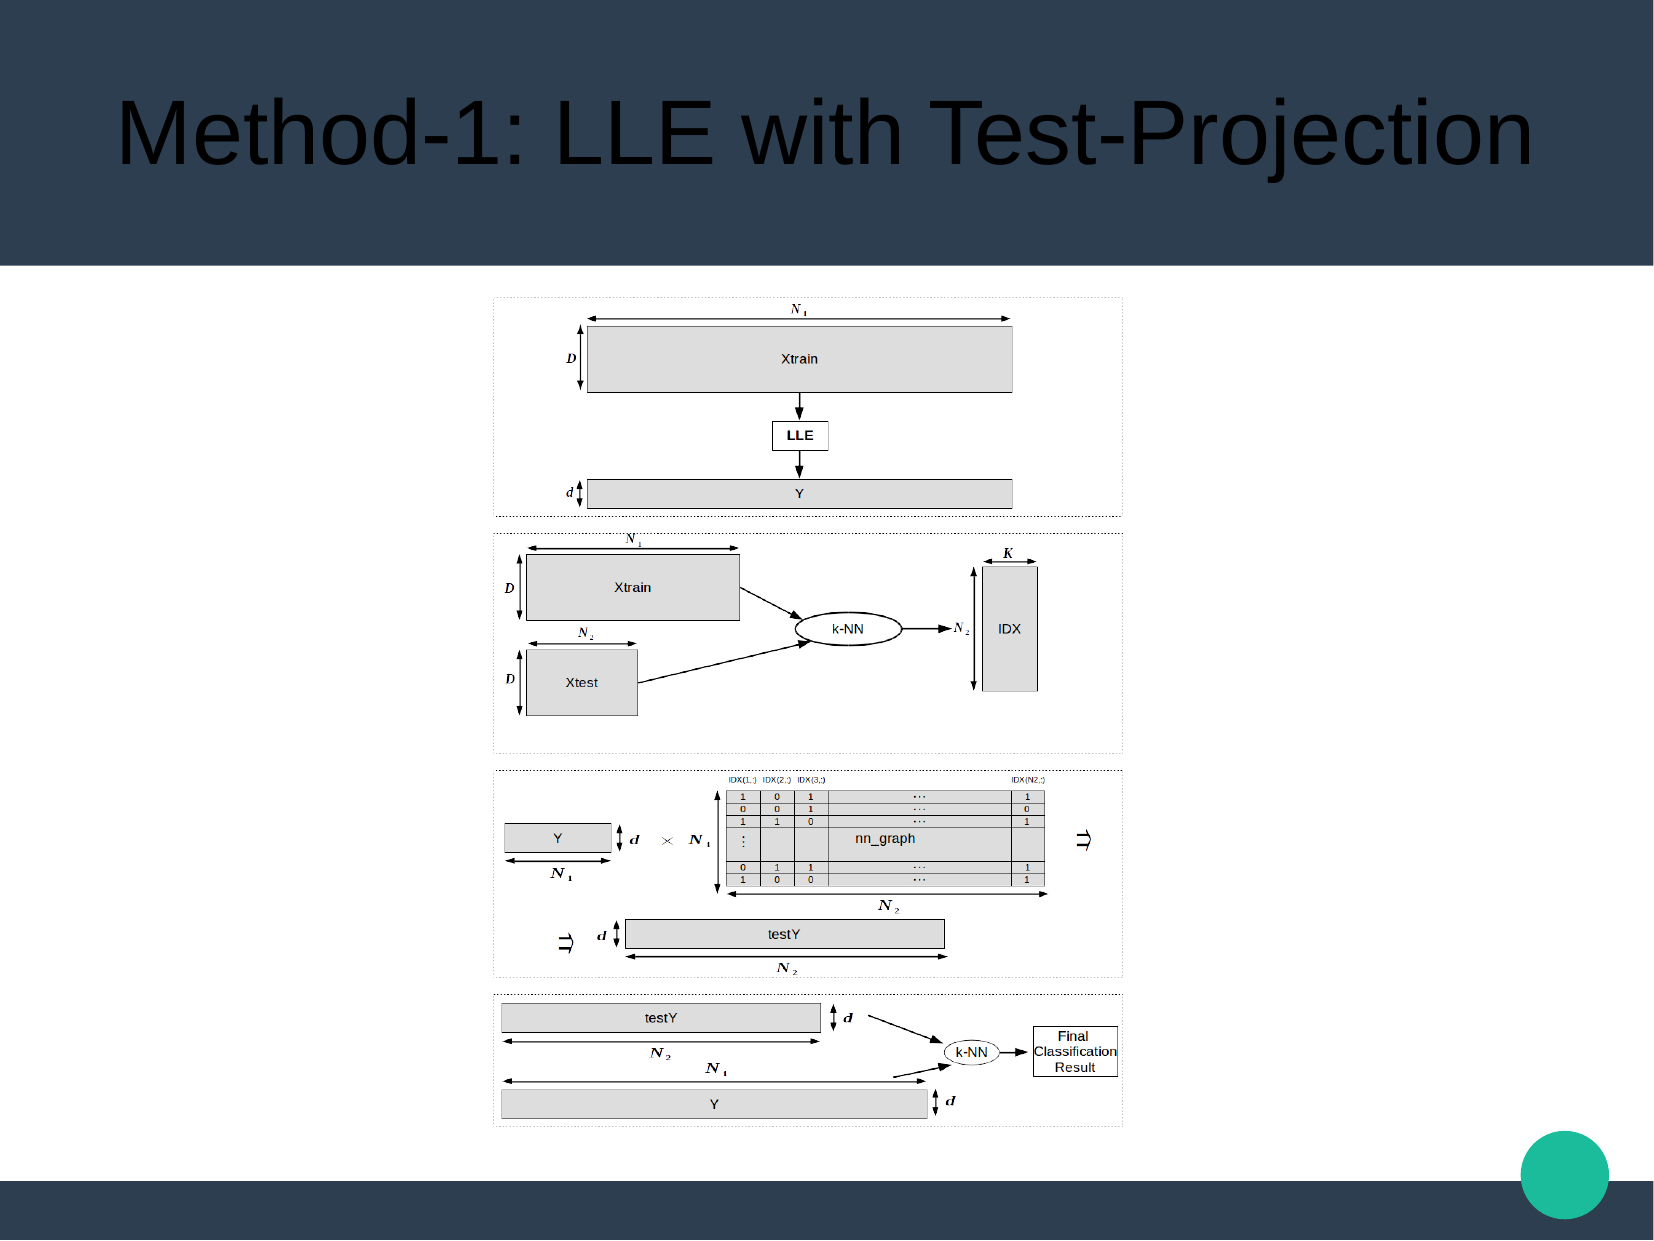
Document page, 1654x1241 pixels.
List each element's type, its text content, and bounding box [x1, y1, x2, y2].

text_box Method-1: LLE with Test-Projection [58, 49, 1595, 207]
picture [480, 292, 1136, 1140]
